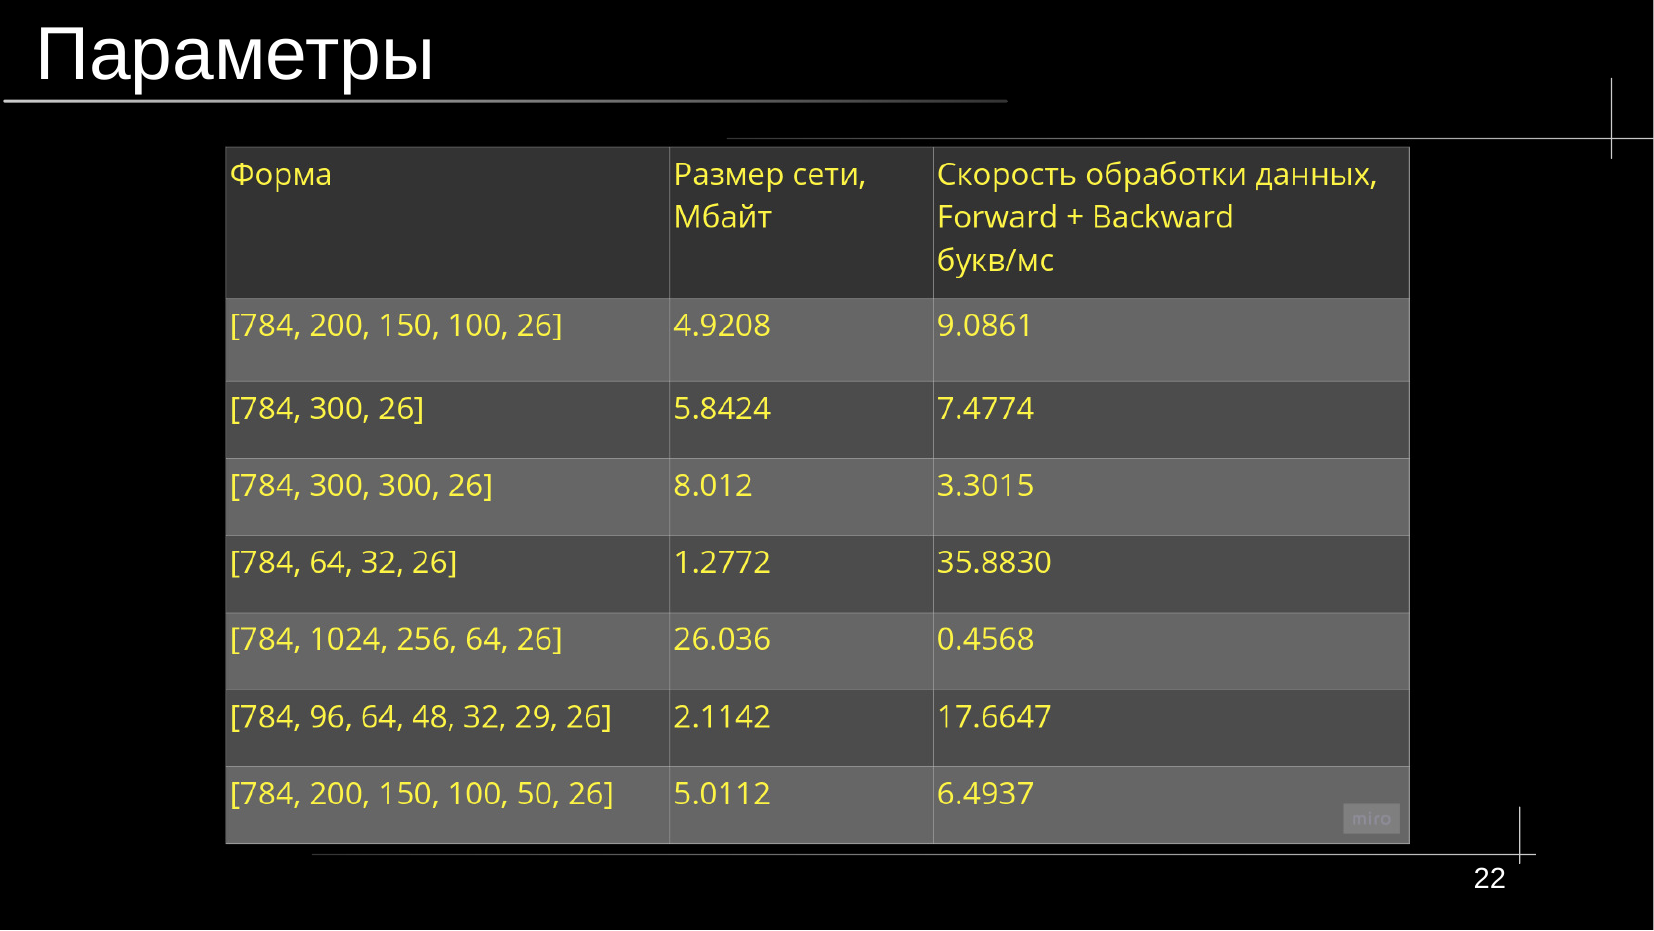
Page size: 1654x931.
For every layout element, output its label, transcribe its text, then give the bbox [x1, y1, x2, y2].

title Параметры [35, 0, 1601, 107]
picture [215, 140, 1418, 852]
